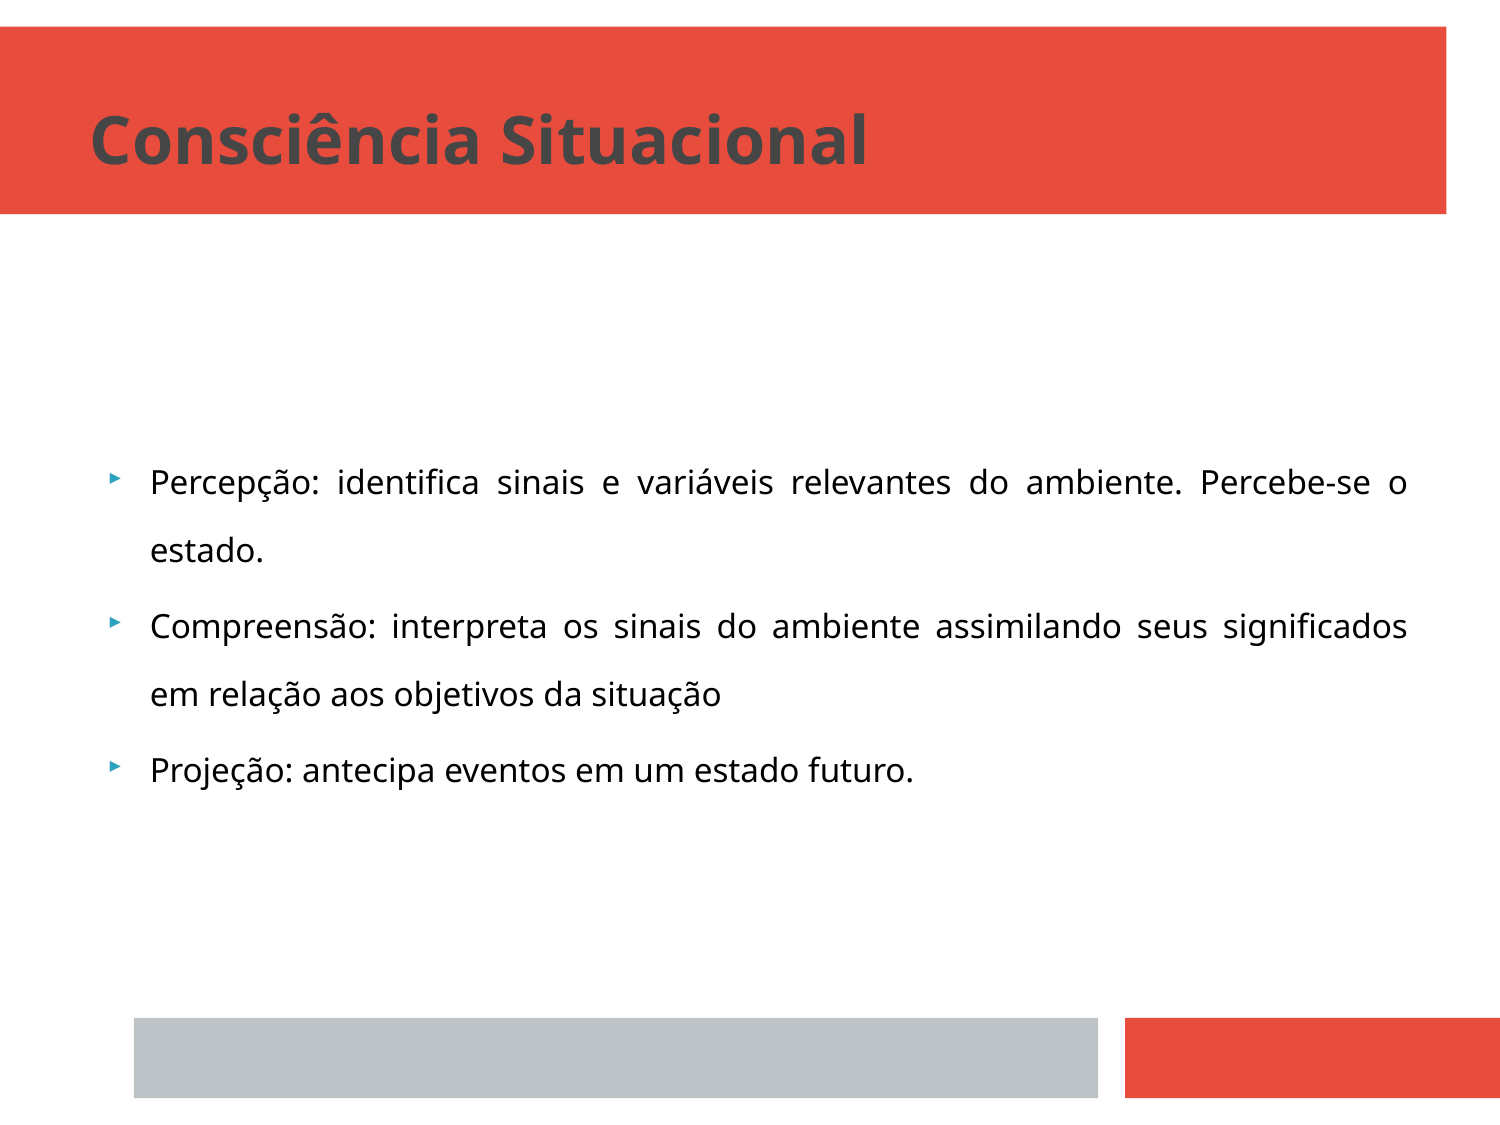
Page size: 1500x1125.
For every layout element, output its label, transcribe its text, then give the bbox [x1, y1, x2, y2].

title Consciência Situacional [75, 45, 1425, 233]
list Percepção: identifica sinais e variáveis relevantes do ambiente. Percebe-se o estado. Compreensão: interpreta os sinais do ambiente assimilando seus significados em relação aos objetivos da situação Projeção: antecipa eventos em um estado futuro. [75, 243, 1425, 986]
